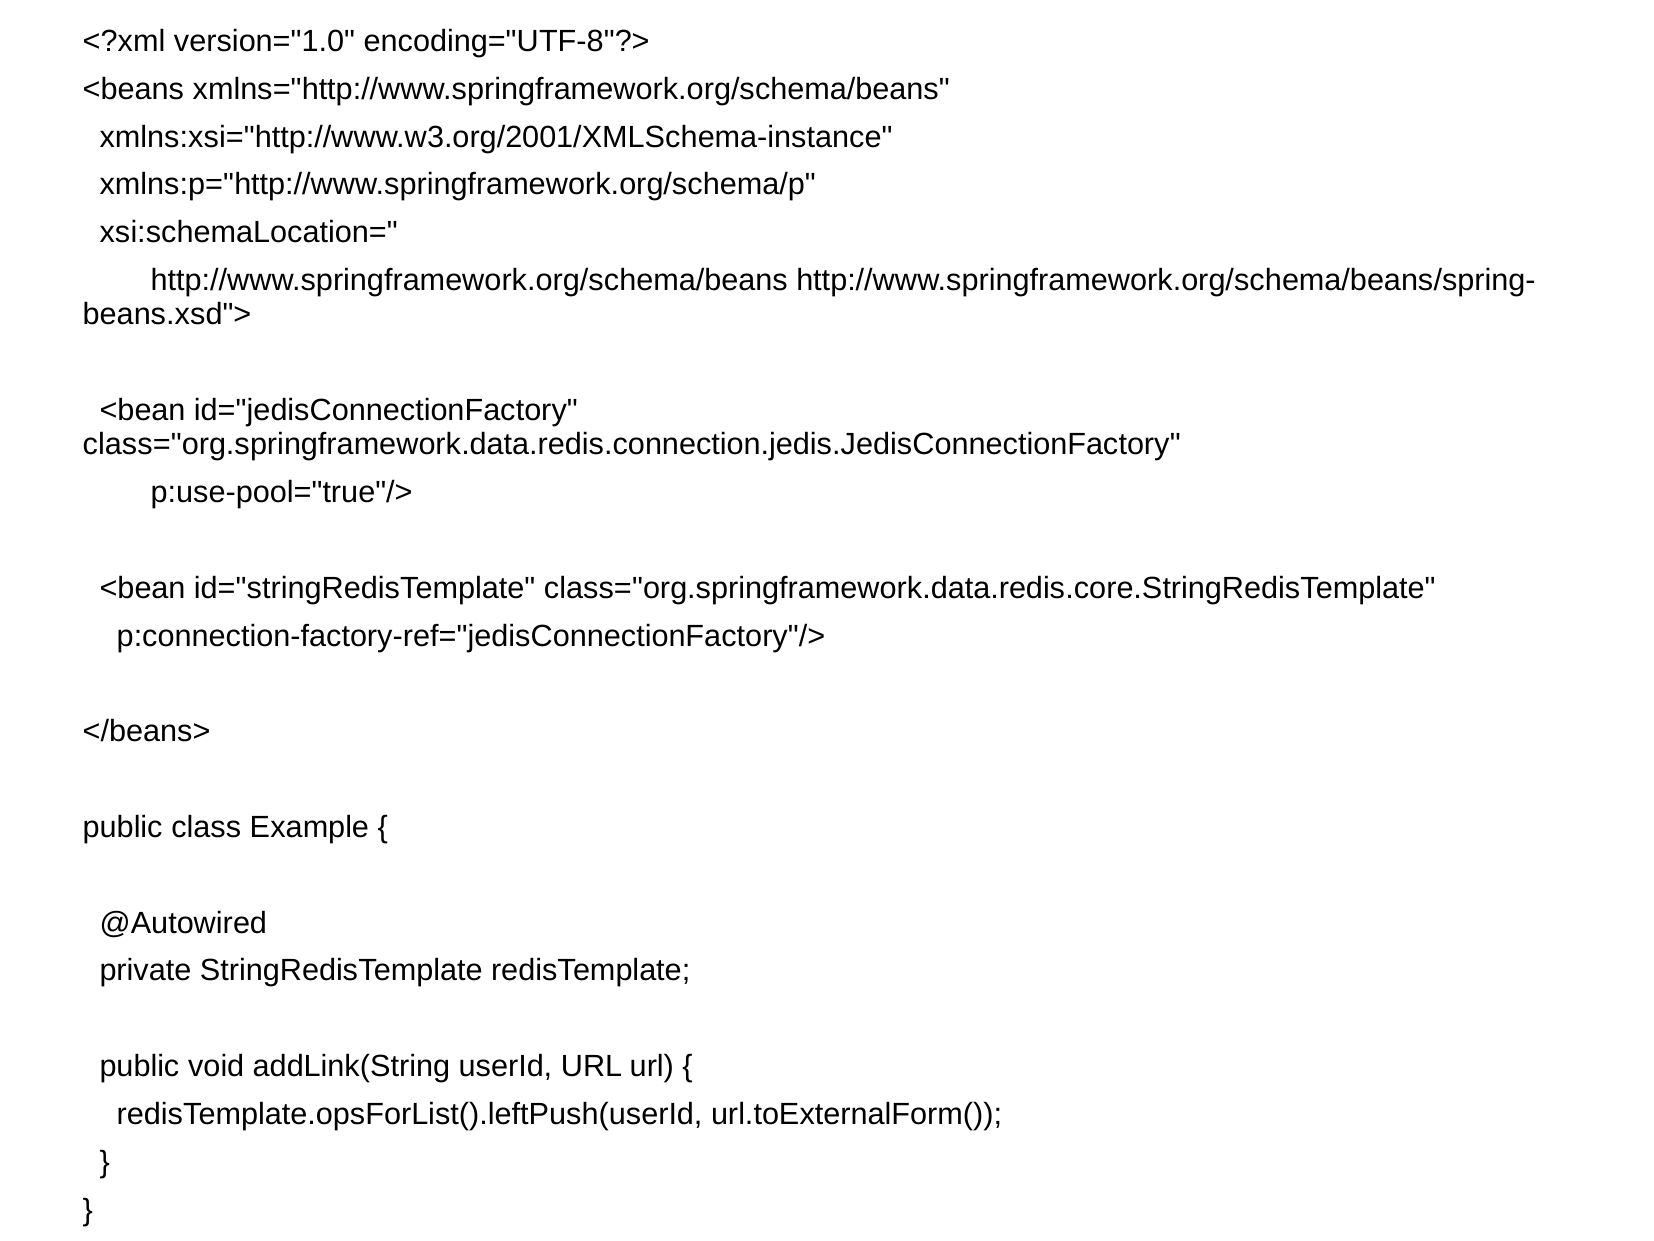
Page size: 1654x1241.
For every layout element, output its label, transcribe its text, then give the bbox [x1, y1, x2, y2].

list <?xml version="1.0" encoding="UTF-8"?> <beans xmlns="http://www.springframework.org/schema/beans" xmlns:xsi="http://www.w3.org/2001/XMLSchema-instance" xmlns:p="http://www.springframework.org/schema/p" xsi:schemaLocation=" http://www.springframework.org/schema/beans http://www.springframework.org/schema/beans/spring-beans.xsd"> <bean id="jedisConnectionFactory" class="org.springframework.data.redis.connection.jedis.JedisConnectionFactory" p:use-pool="true"/> <bean id="stringRedisTemplate" class="org.springframework.data.redis.core.StringRedisTemplate" p:connection-factory-ref="jedisConnectionFactory"/> </beans> public class Example { @Autowired private StringRedisTemplate redisTemplate; public void addLink(String userId, URL url) { redisTemplate.opsForList().leftPush(userId, url.toExternalForm()); } } [82, 23, 1571, 1241]
